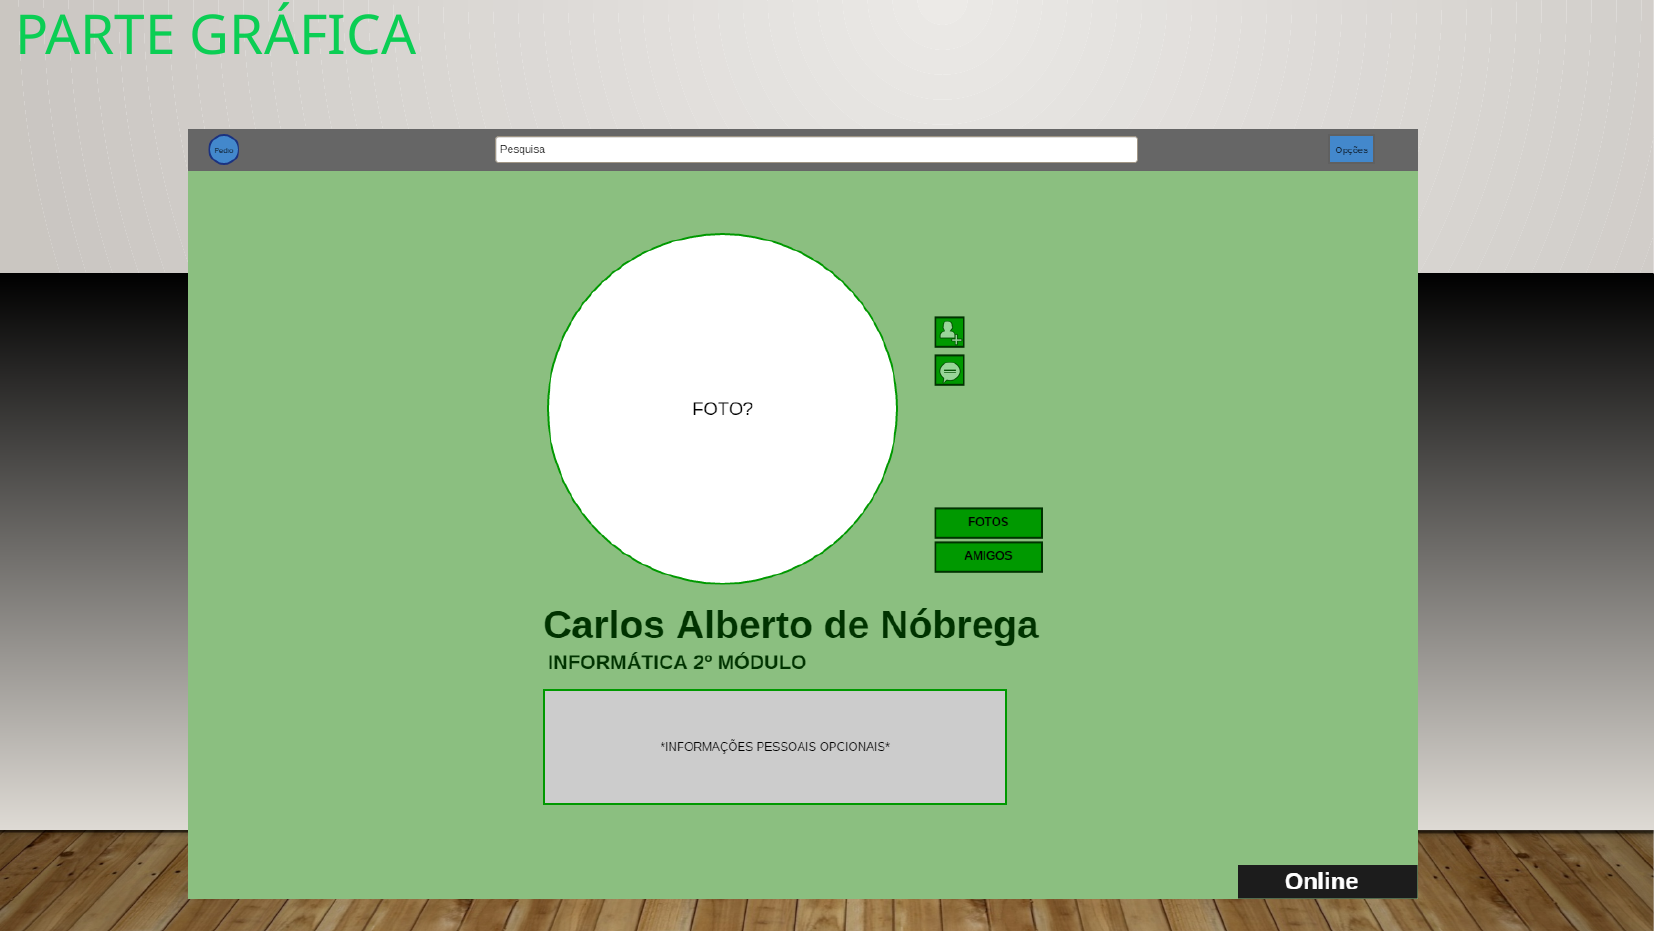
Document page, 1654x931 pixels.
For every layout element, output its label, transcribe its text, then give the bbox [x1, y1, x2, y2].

title Parte Gráfica [0, 0, 1489, 156]
picture [188, 129, 1418, 899]
